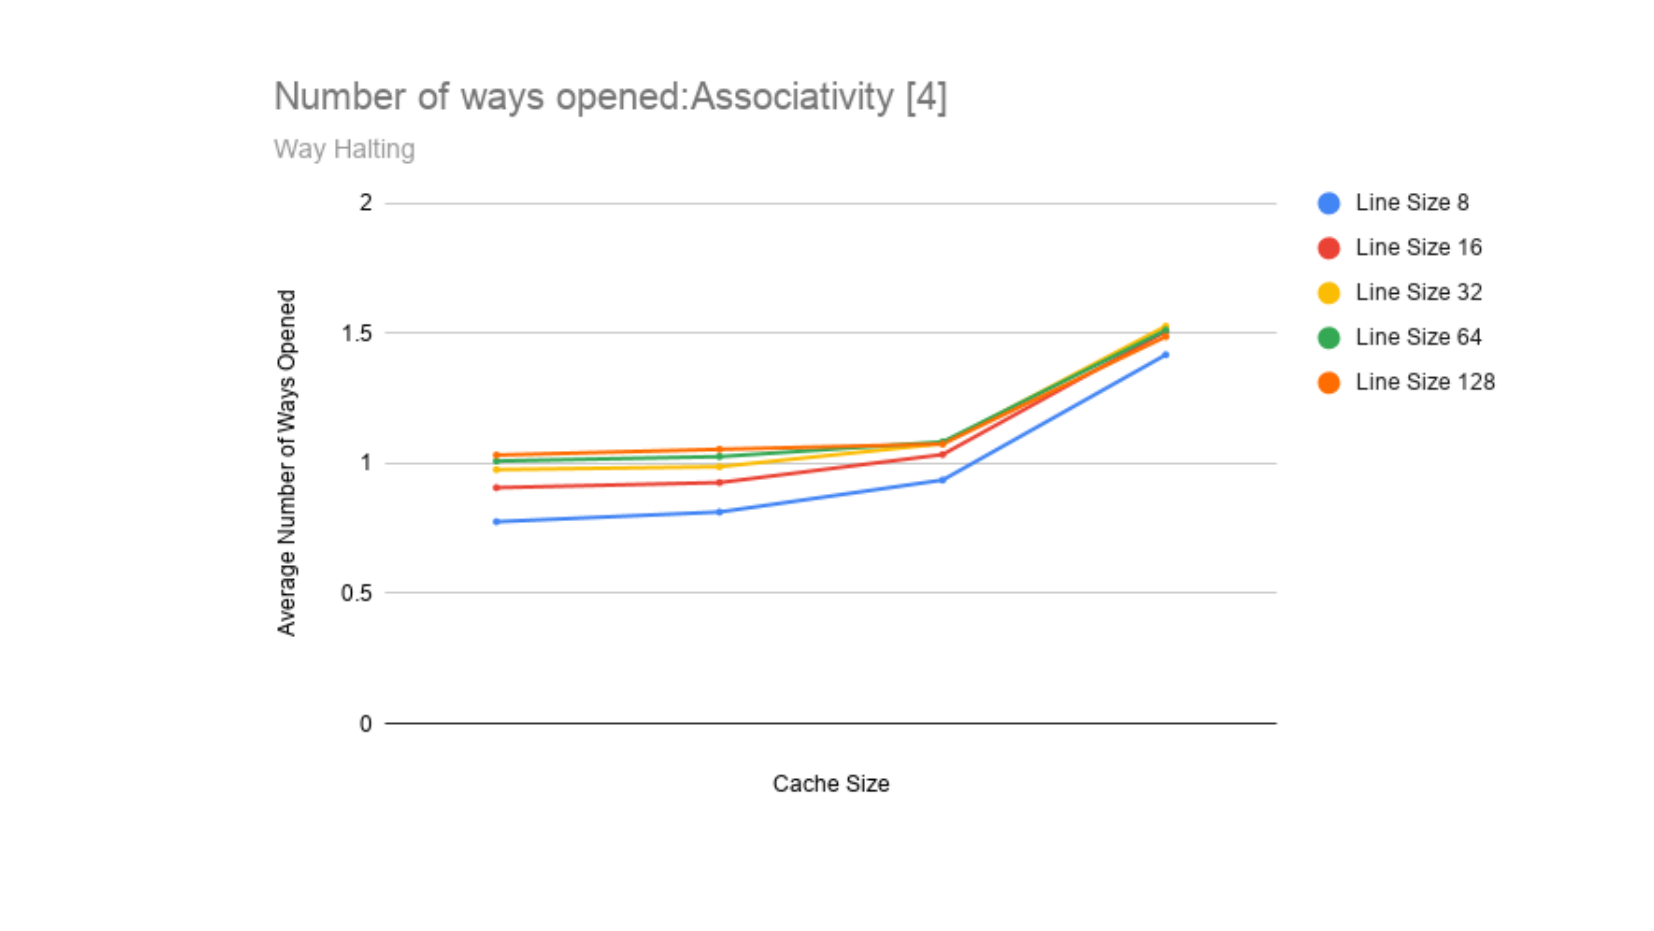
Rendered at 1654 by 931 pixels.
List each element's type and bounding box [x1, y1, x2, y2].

picture [235, 35, 1536, 837]
